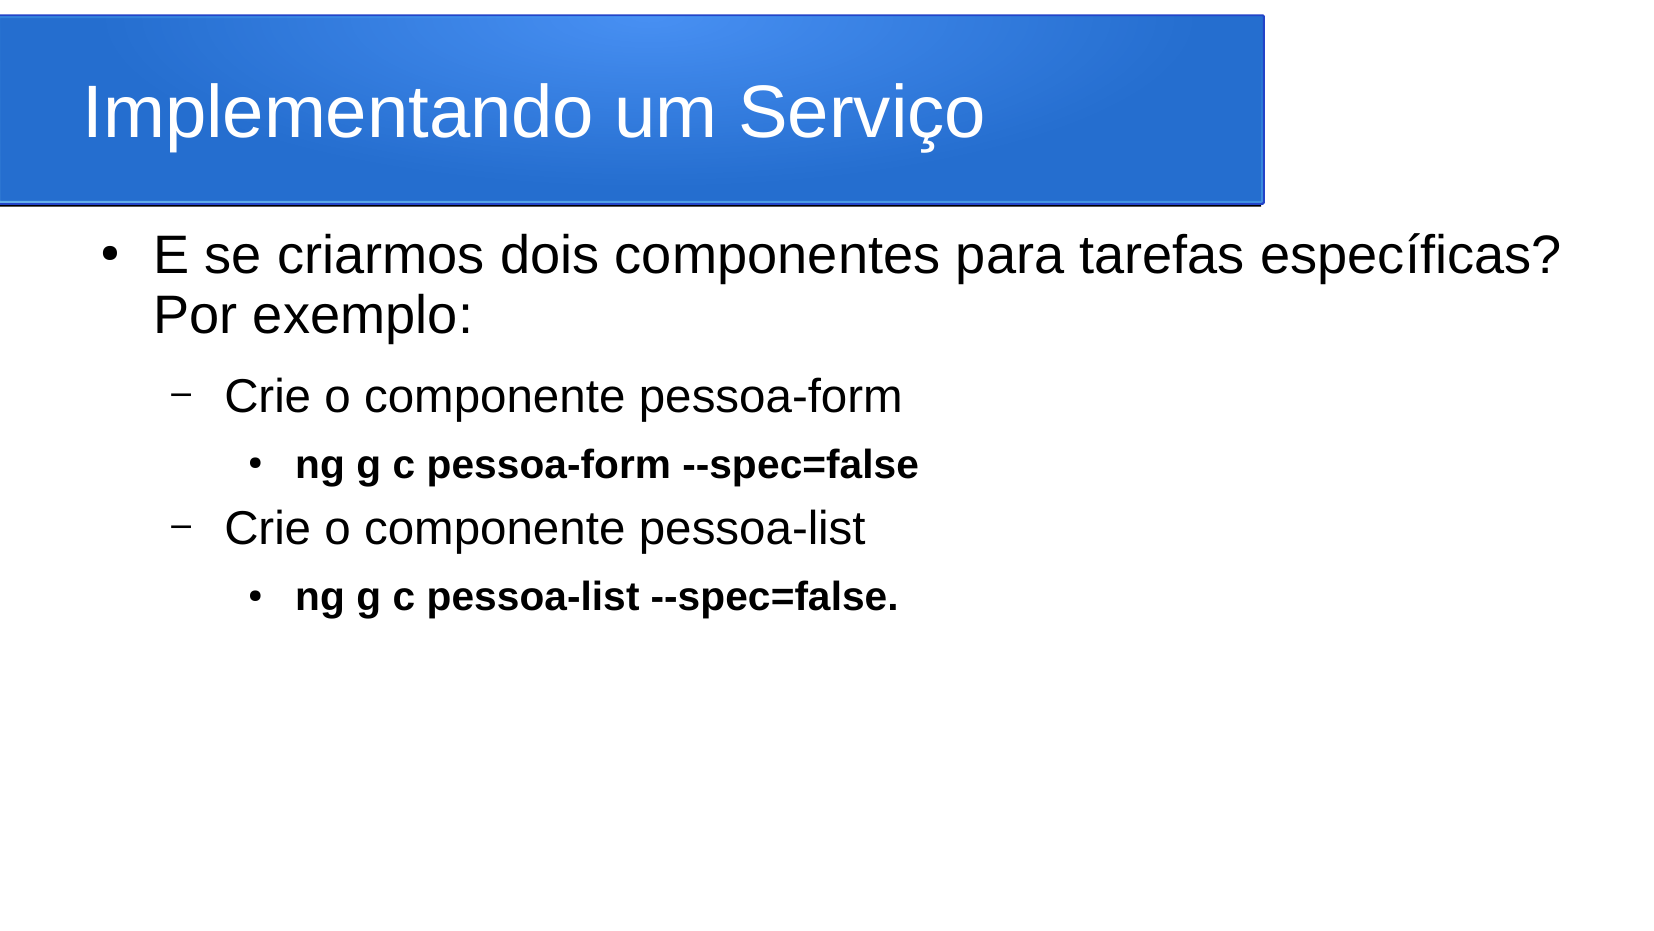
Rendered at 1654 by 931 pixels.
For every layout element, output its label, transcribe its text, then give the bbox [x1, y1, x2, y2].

title Implementando um Serviço [82, 35, 1235, 189]
list E se criarmos dois componentes para tarefas específicas? Por exemplo: Crie o componente pessoa-form ng g c pessoa-form --spec=false Crie o componente pessoa-list ng g c pessoa-list --spec=false. [82, 224, 1571, 764]
